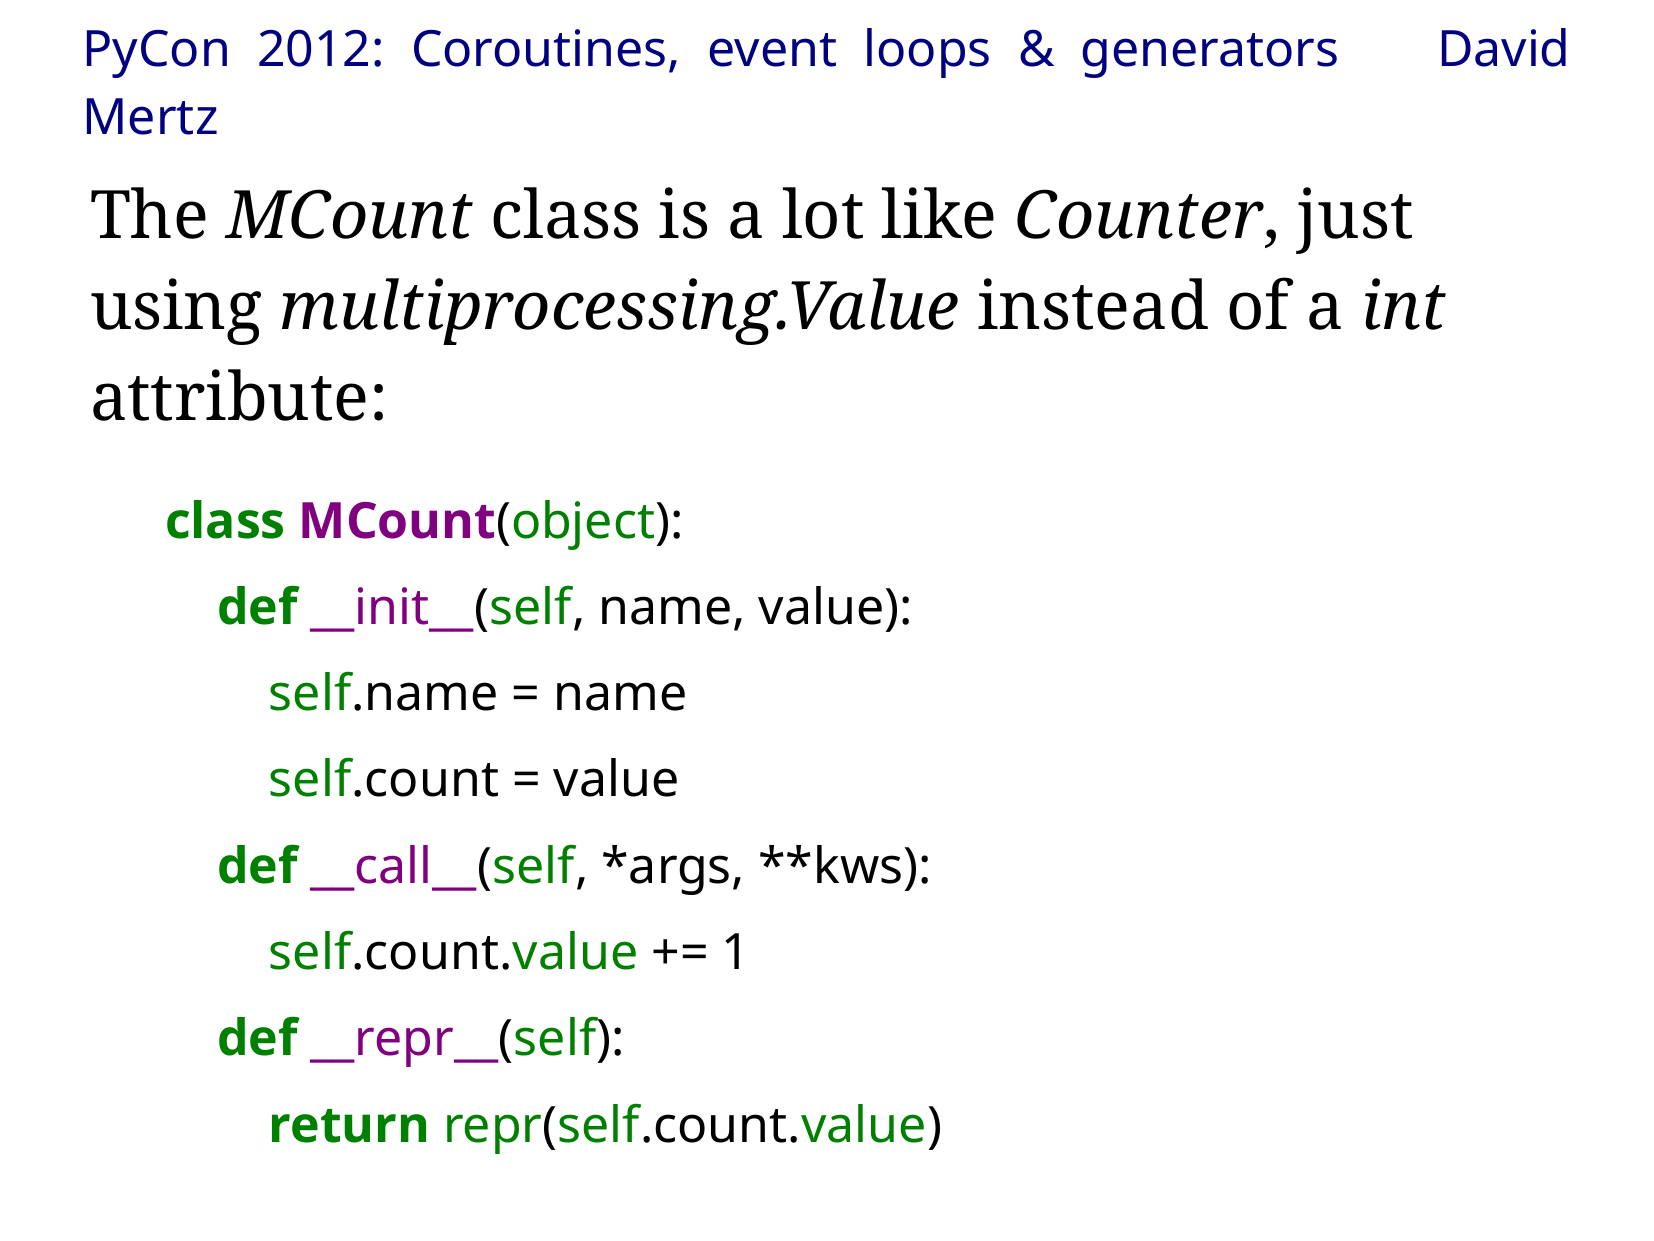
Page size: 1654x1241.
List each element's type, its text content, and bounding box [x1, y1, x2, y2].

list The MCount class is a lot like Counter, just using multiprocessing.Value instead of a int attribute: class MCount(object): def __init__(self, name, value): self.name = name self.count = value def __call__(self, *args, **kws): self.count.value += 1 def __repr__(self): return repr(self.count.value) [90, 167, 1561, 1111]
title PyCon 2012: Coroutines, event loops & generators David Mertz [82, 49, 1571, 113]
